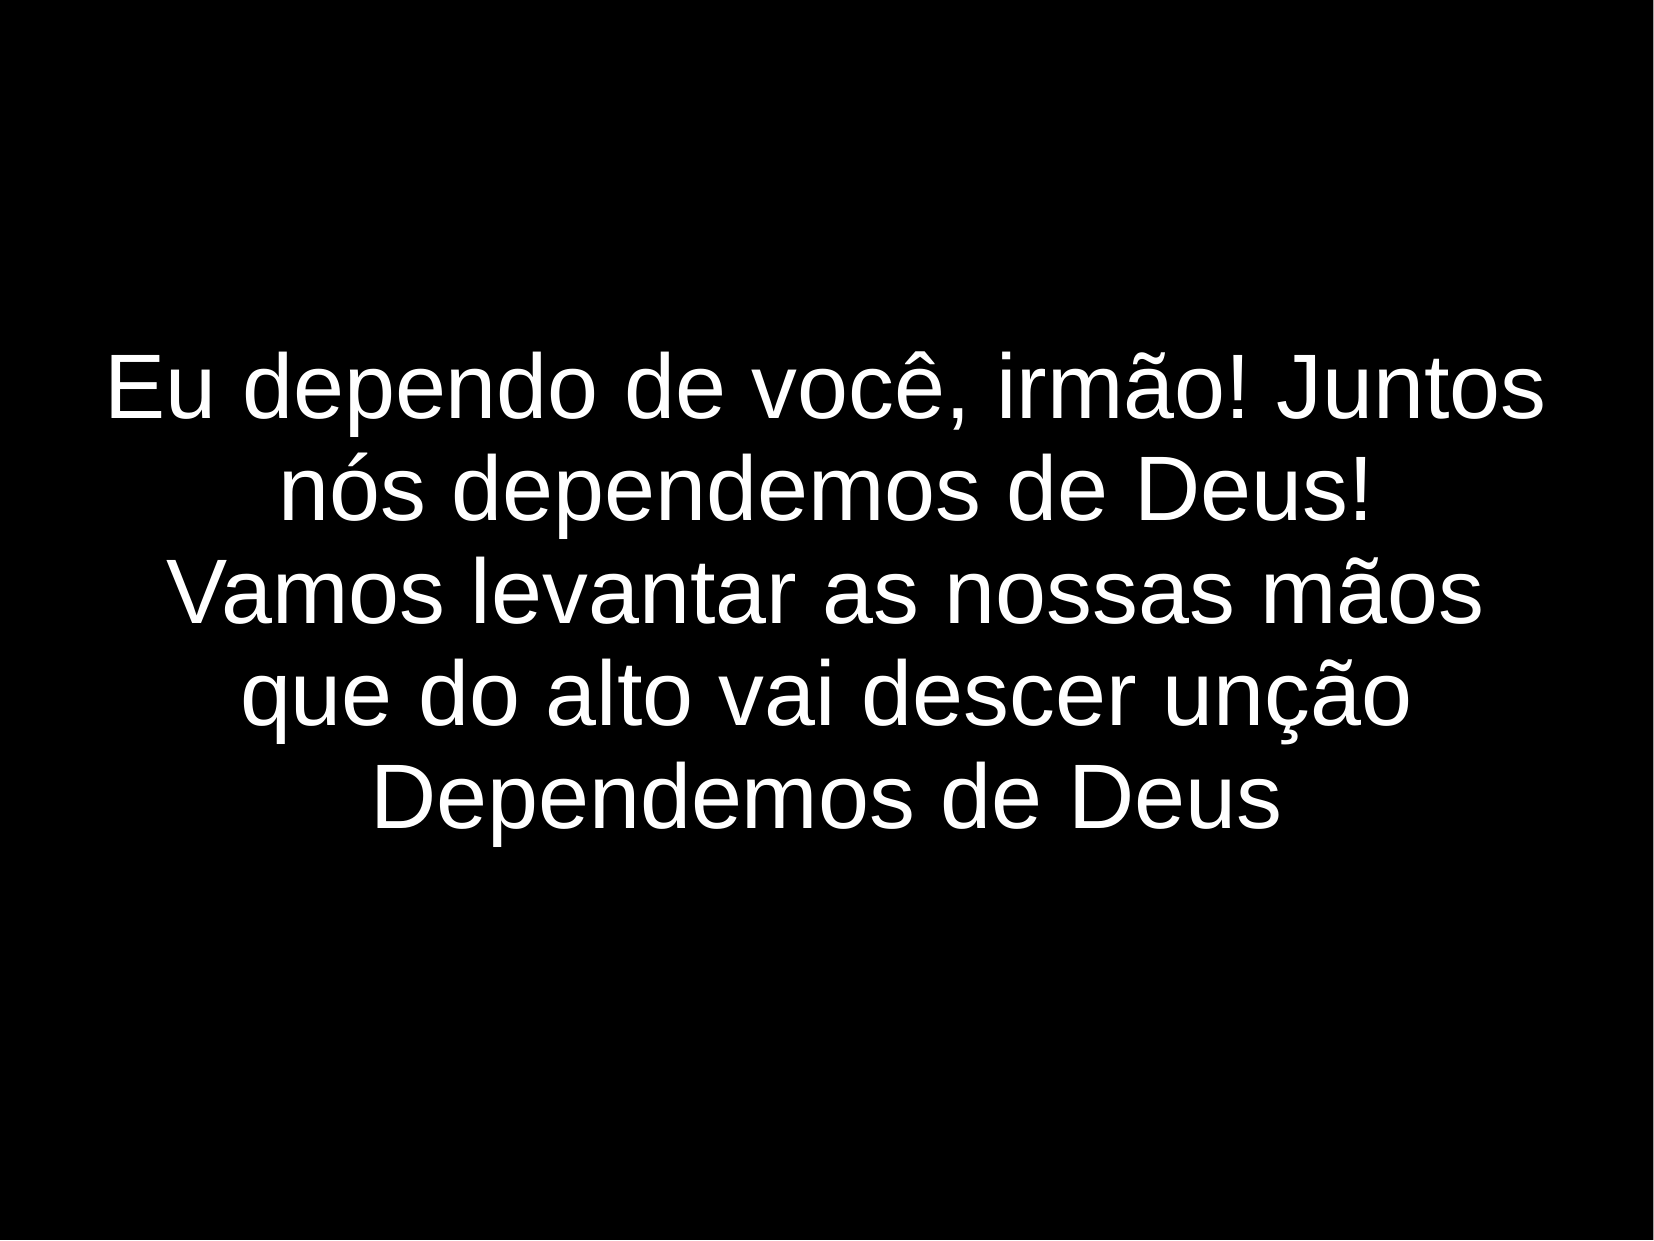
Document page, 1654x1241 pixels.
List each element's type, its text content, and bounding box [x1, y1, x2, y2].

subtitle Eu dependo de você, irmão! Juntos nós dependemos de Deus! Vamos levantar as nossas mãos que do alto vai descer unção Dependemos de Deus [82, 49, 1571, 1134]
